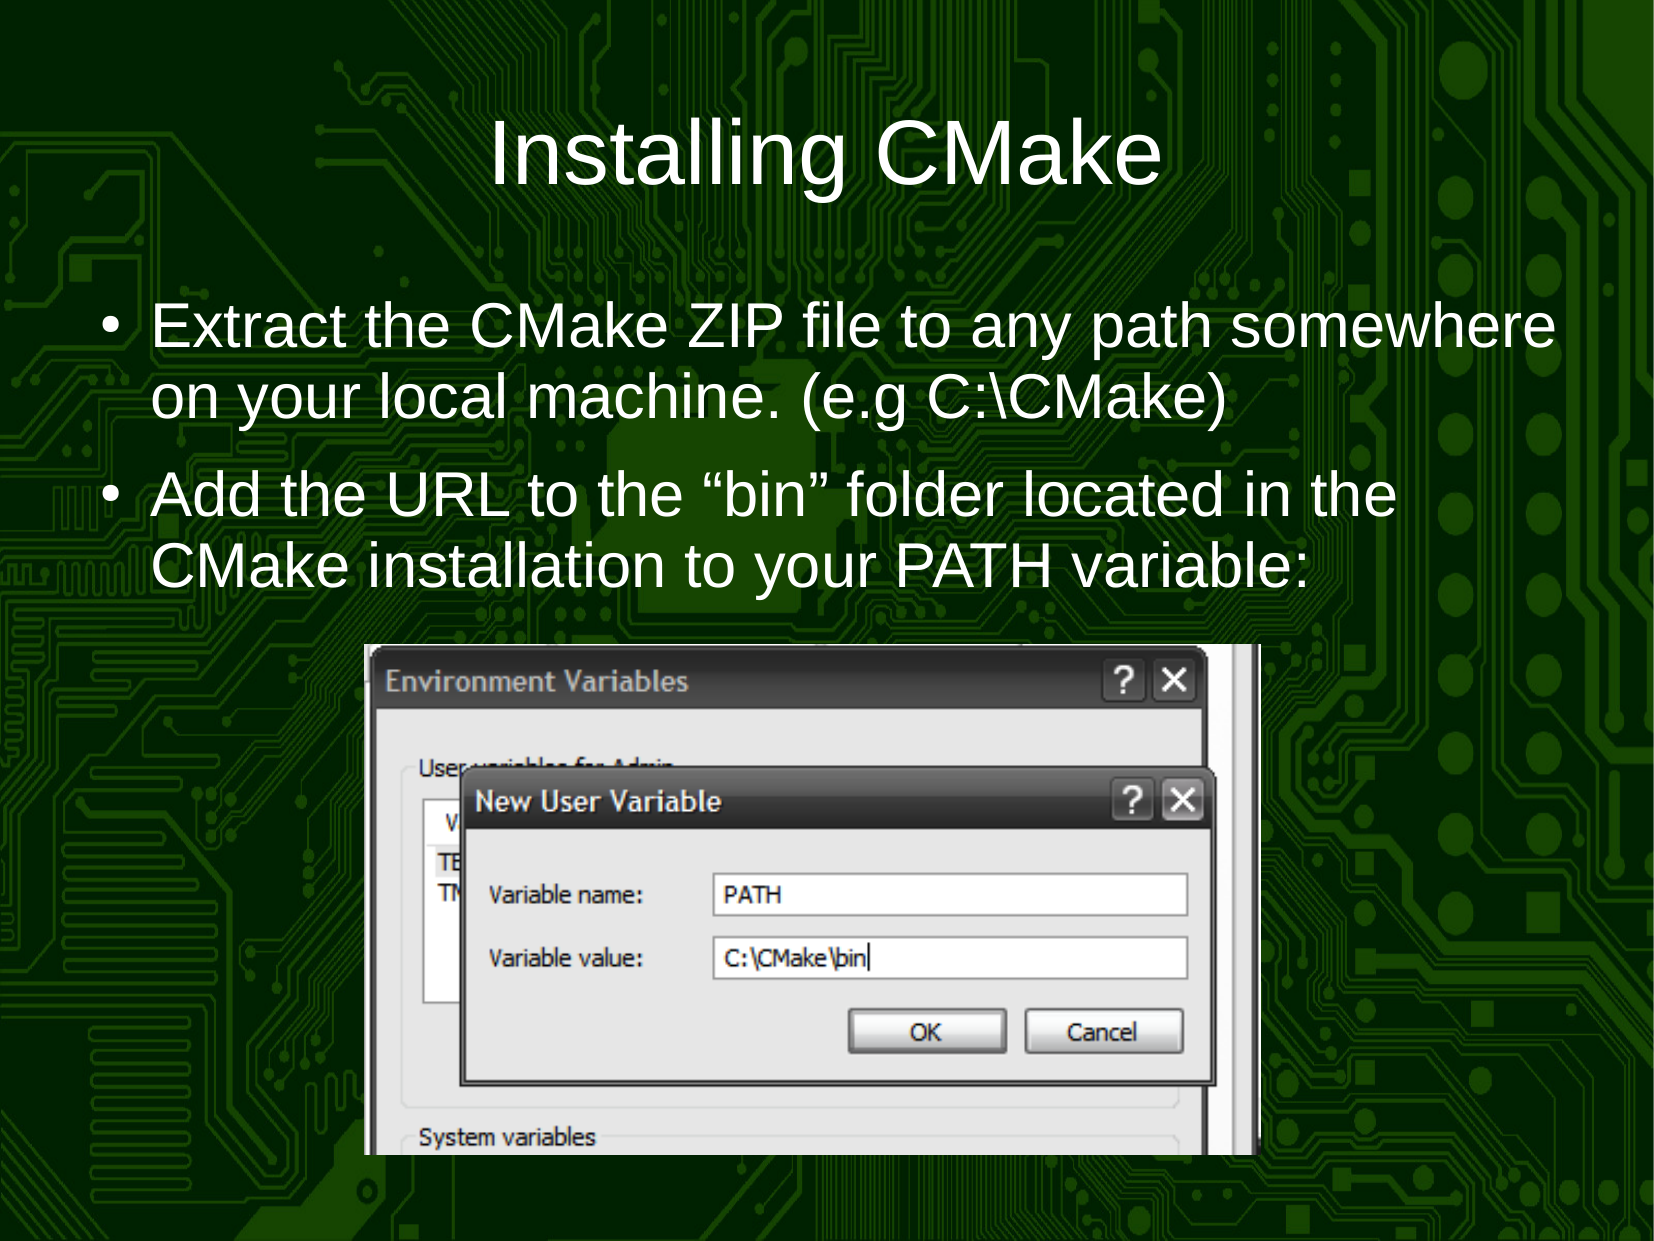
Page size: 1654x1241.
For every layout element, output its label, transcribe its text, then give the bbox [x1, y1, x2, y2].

list Extract the CMake ZIP file to any path somewhere on your local machine. (e.g C:\CMake) Add the URL to the “bin” folder located in the CMake installation to your PATH variable: [82, 290, 1571, 661]
picture [0, 0, 1654, 1241]
title Installing CMake [82, 49, 1571, 257]
